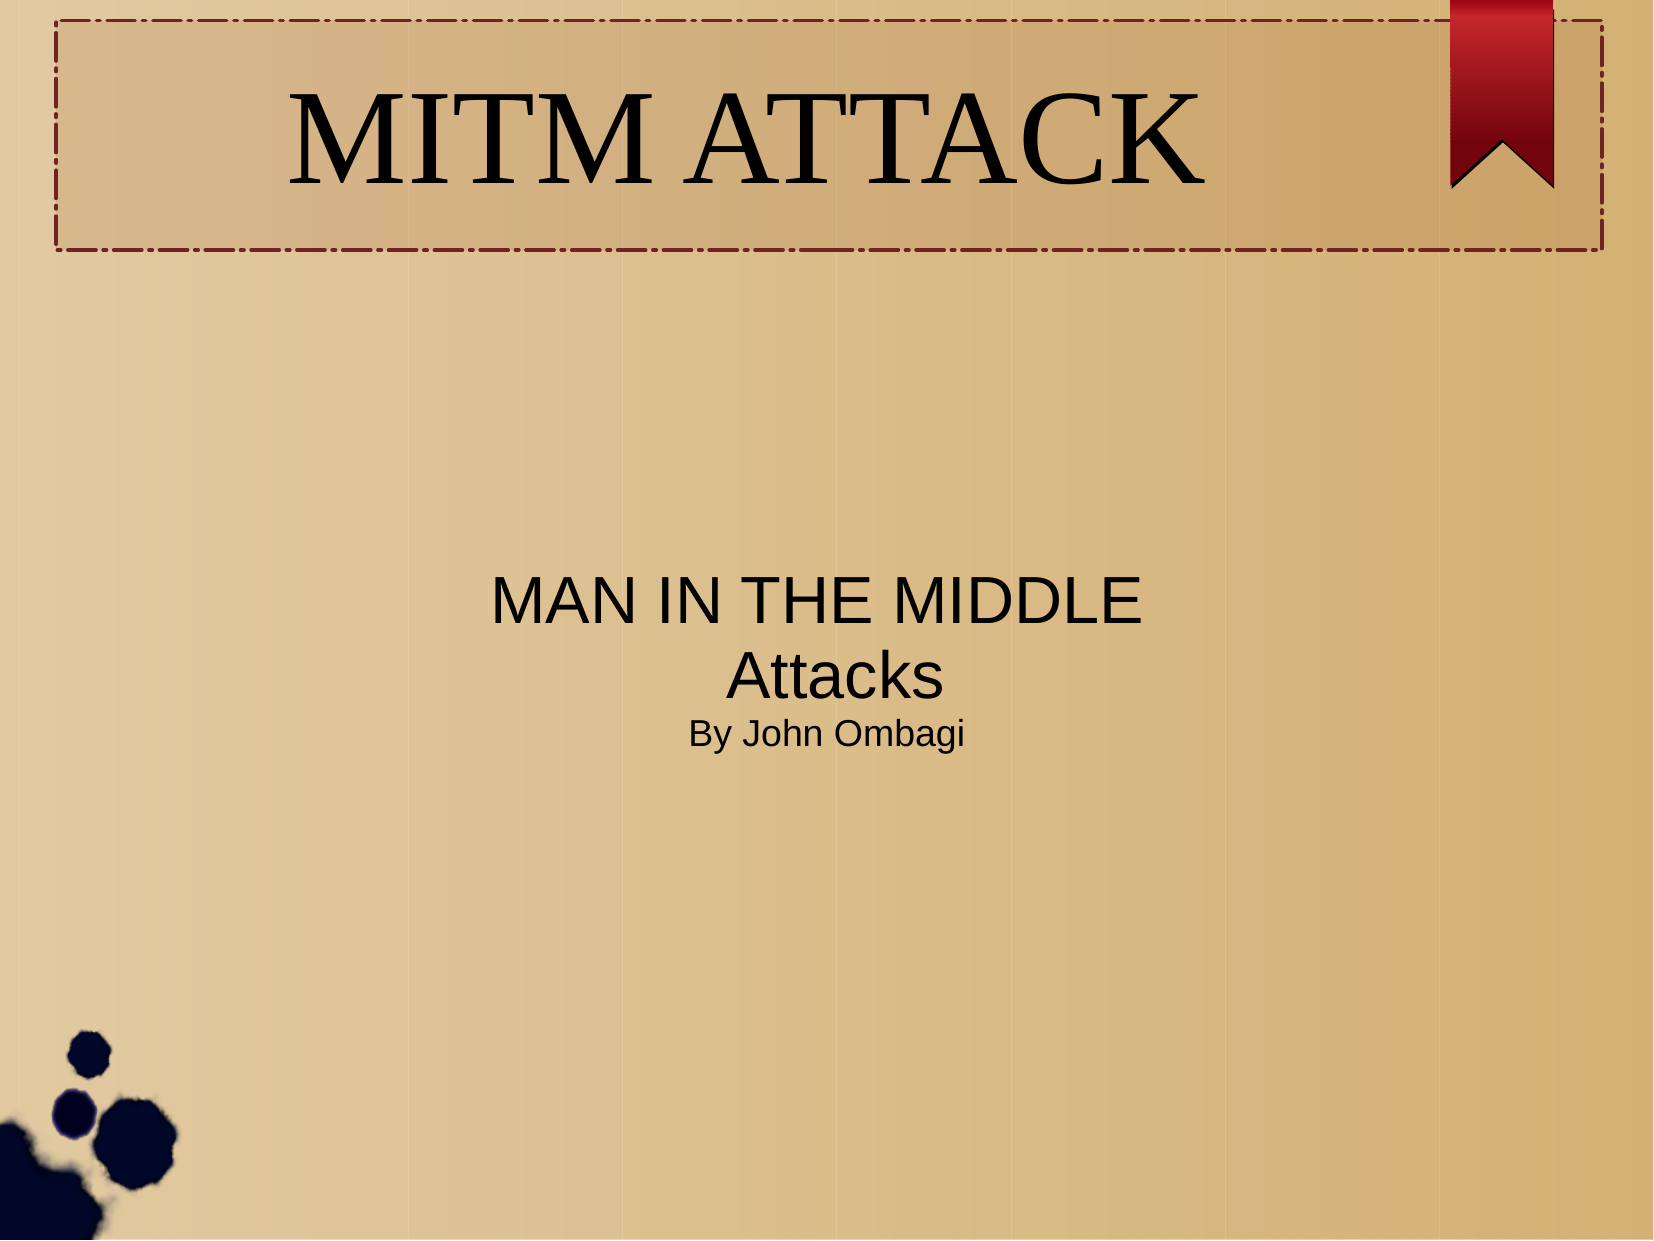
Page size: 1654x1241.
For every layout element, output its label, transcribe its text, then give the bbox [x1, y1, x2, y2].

subtitle MAN IN THE MIDDLE Attacks By John Ombagi [82, 299, 1571, 1019]
title MITM ATTACK [82, 47, 1412, 229]
